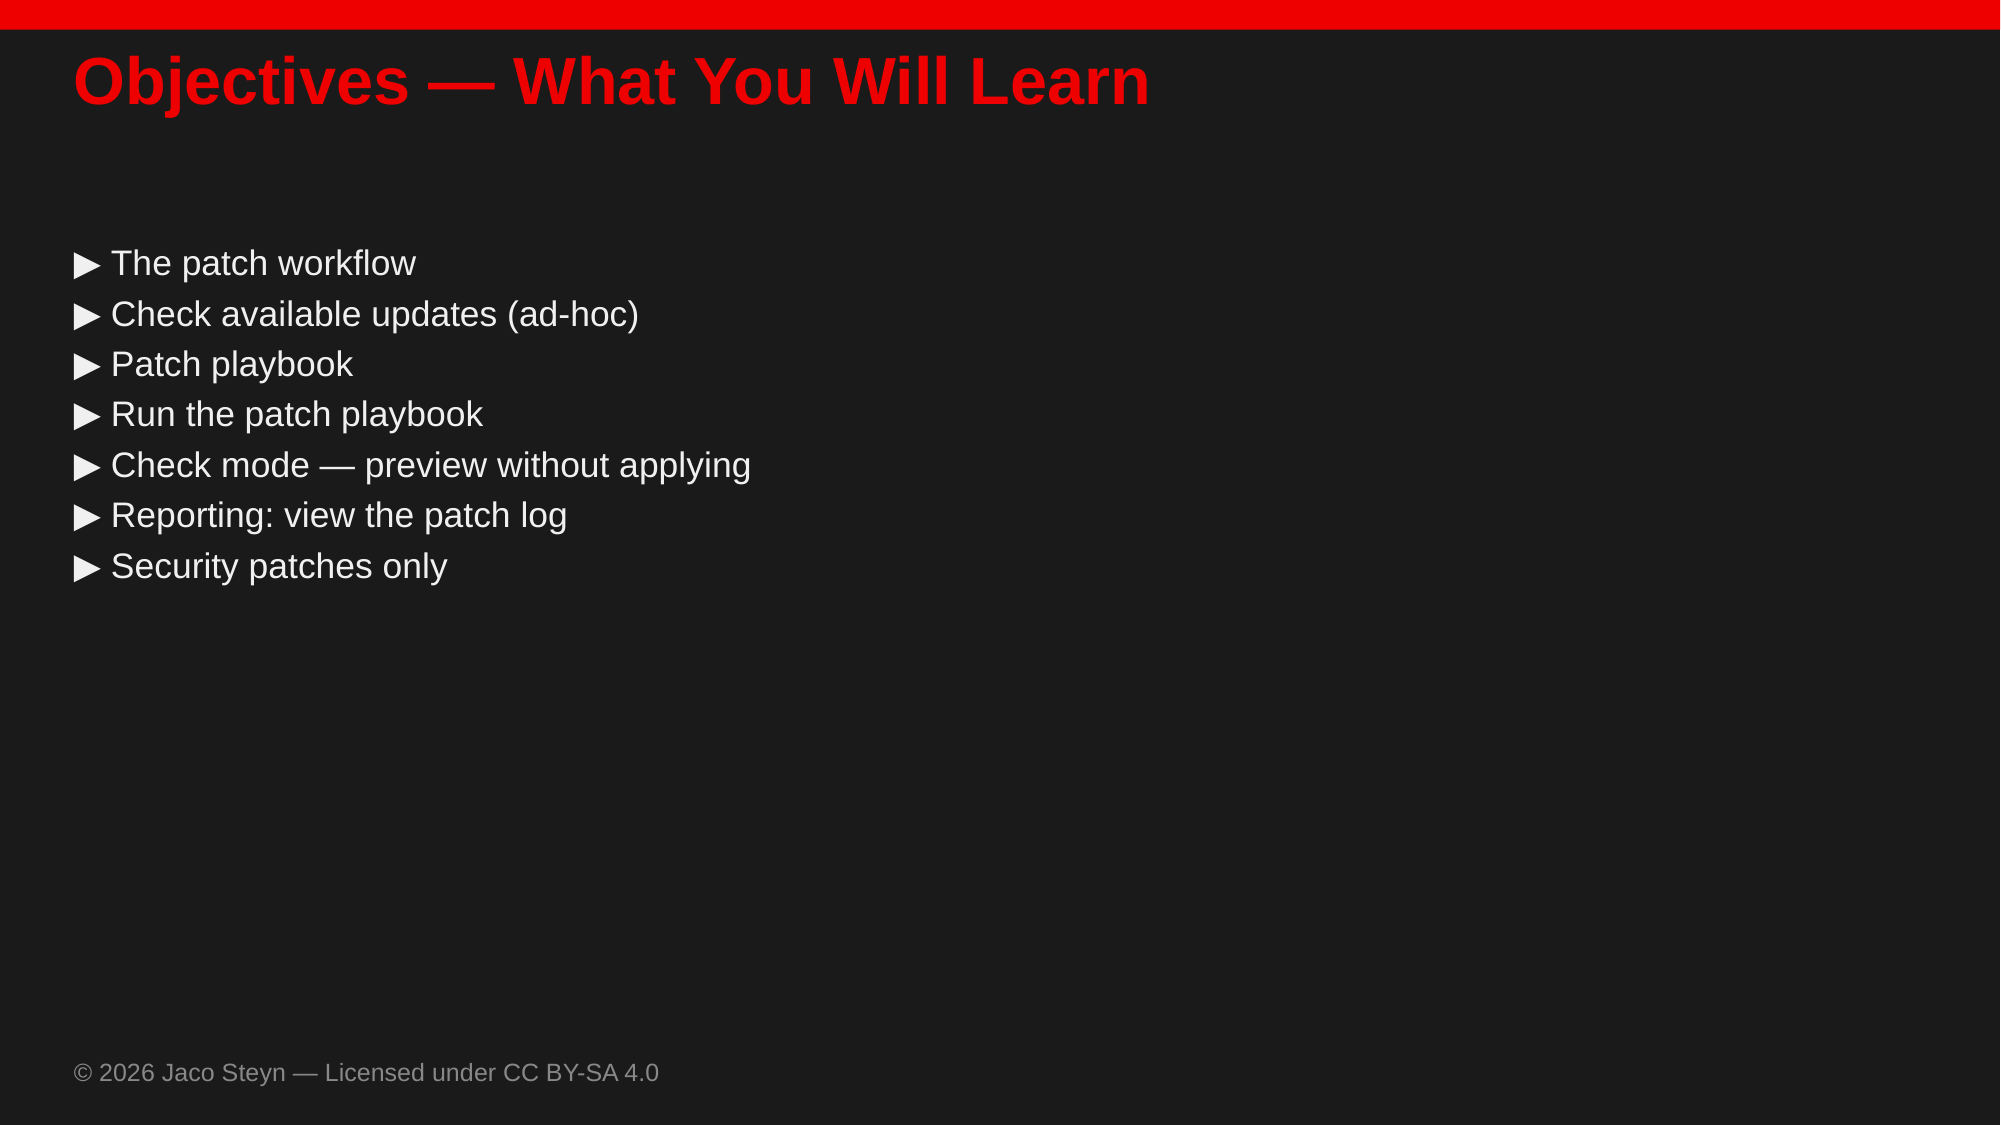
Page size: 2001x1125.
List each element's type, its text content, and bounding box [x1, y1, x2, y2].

text_box [0, 0, 2001, 30]
text_box ▶ The patch workflow ▶ Check available updates (ad-hoc) ▶ Patch playbook ▶ Run the patch playbook ▶ Check mode — preview without applying ▶ Reporting: view the patch log ▶ Security patches only [59, 236, 1942, 1037]
text_box Objectives — What You Will Learn [59, 36, 1942, 208]
text_box © 2026 Jaco Steyn — Licensed under CC BY-SA 4.0 [59, 1051, 1942, 1093]
